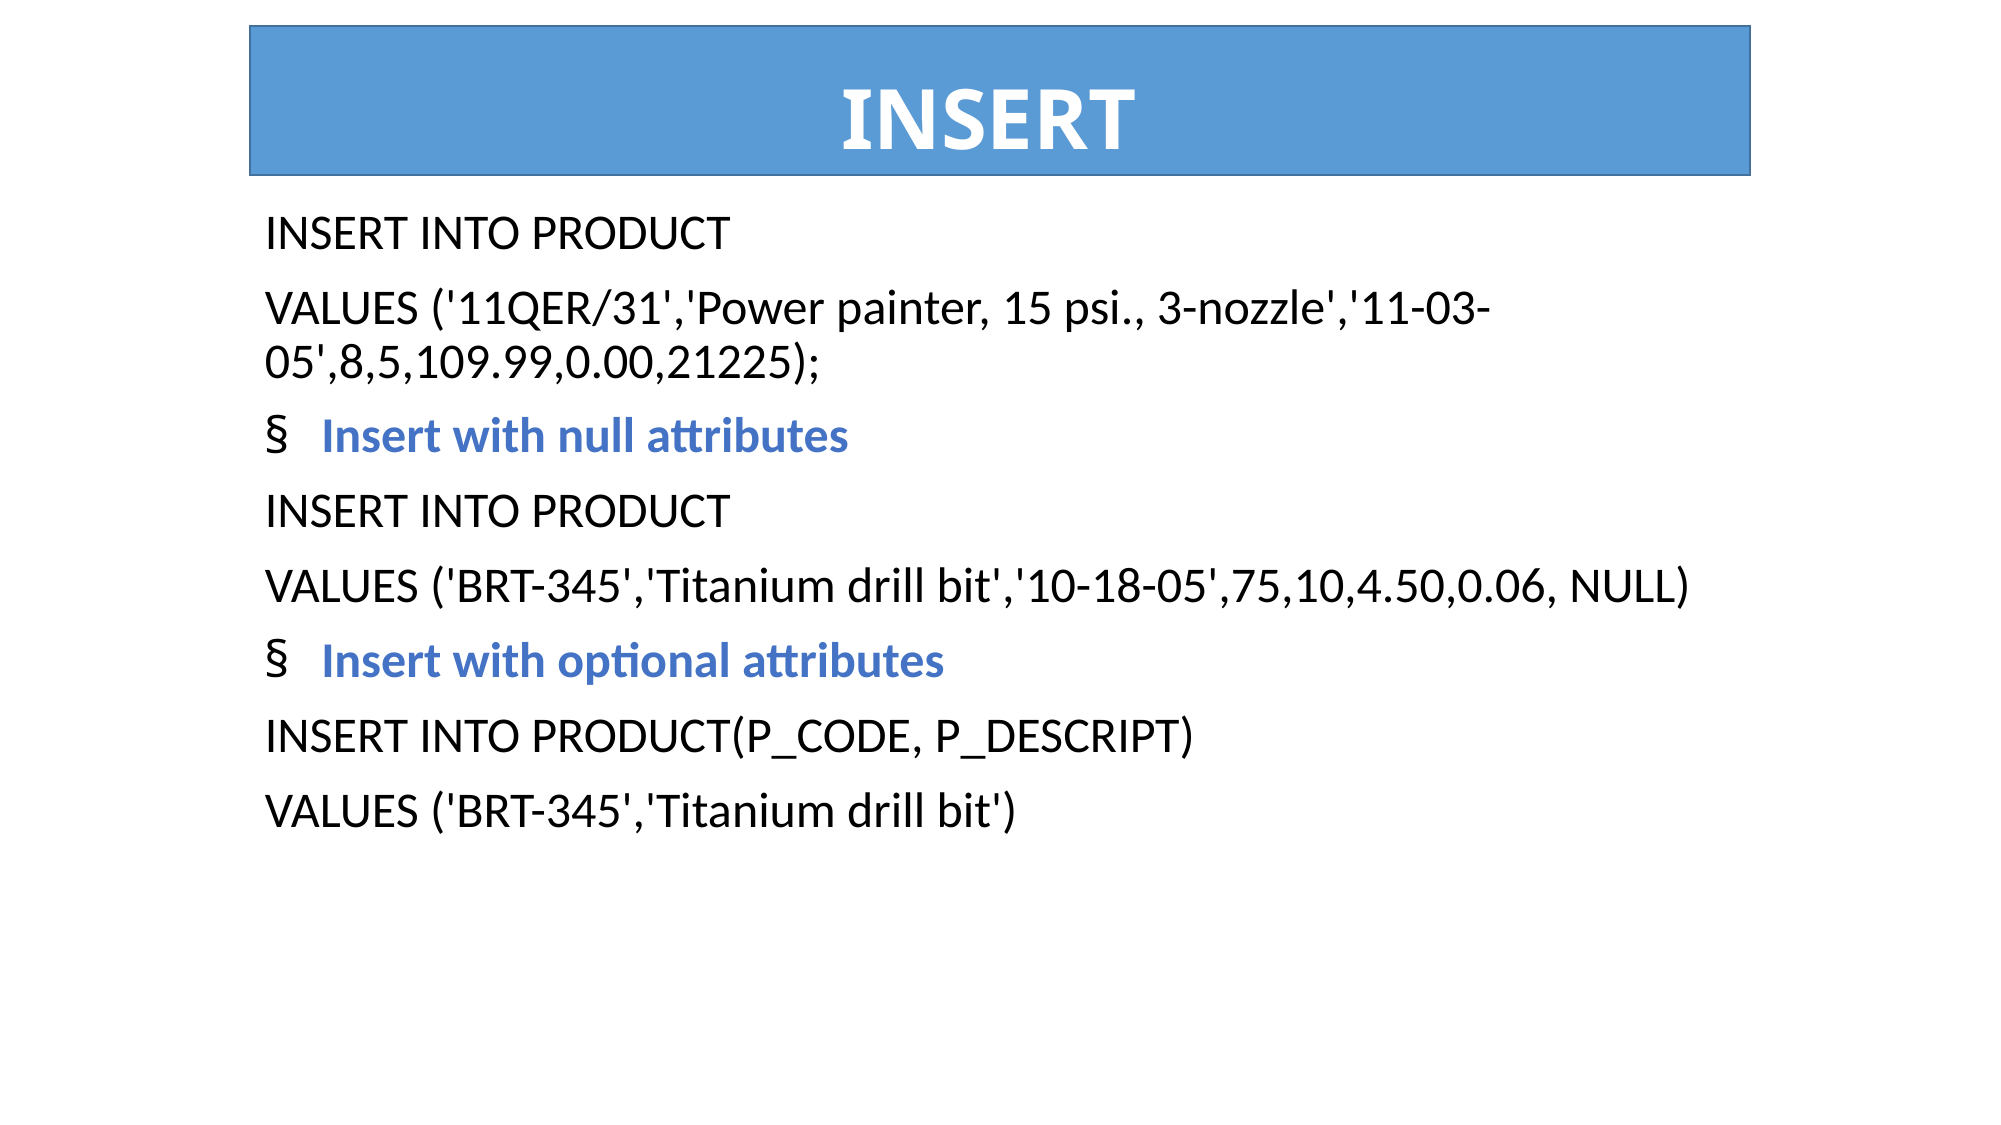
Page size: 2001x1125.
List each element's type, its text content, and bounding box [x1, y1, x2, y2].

title INSERT [249, 26, 1750, 176]
subtitle INSERT INTO PRODUCT VALUES ('11QER/31','Power painter, 15 psi., 3-nozzle','11-03-05',8,5,109.99,0.00,21225); Insert with null attributes INSERT INTO PRODUCT VALUES ('BRT-345','Titanium drill bit','10-18-05',75,10,4.50,0.06, NULL) Insert with optional attributes INSERT INTO PRODUCT(P_CODE, P_DESCRIPT) VALUES ('BRT-345','Titanium drill bit') [249, 198, 1750, 1103]
